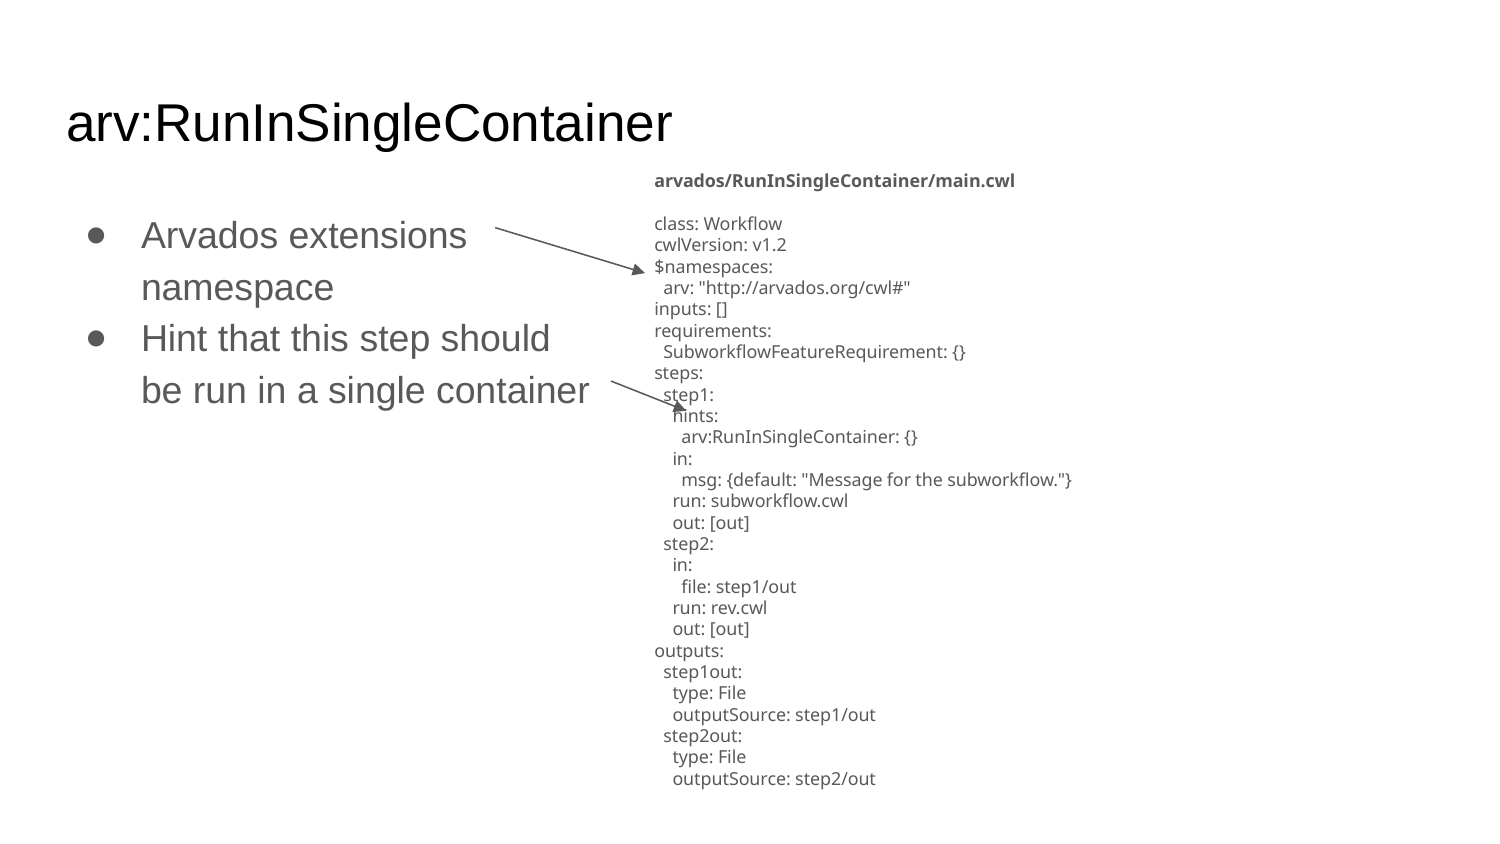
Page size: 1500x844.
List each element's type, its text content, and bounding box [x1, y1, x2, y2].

title arv:RunInSingleContainer [51, 72, 1449, 167]
list Arvados extensions namespace Hint that this step should be run in a single container [51, 189, 608, 750]
list arvados/RunInSingleContainer/main.cwl class: Workflow cwlVersion: v1.2 $namespaces: arv: "http://arvados.org/cwl#" inputs: [] requirements: SubworkflowFeatureRequirement: {} steps: step1: hints: arv:RunInSingleContainer: {} in: msg: {default: "Message for the subworkflow."} run: subworkflow.cwl out: [out] step2: in: file: step1/out run: rev.cwl out: [out] outputs: step1out: type: File outputSource: step1/out step2out: type: File outputSource: step2/out [639, 155, 1449, 808]
